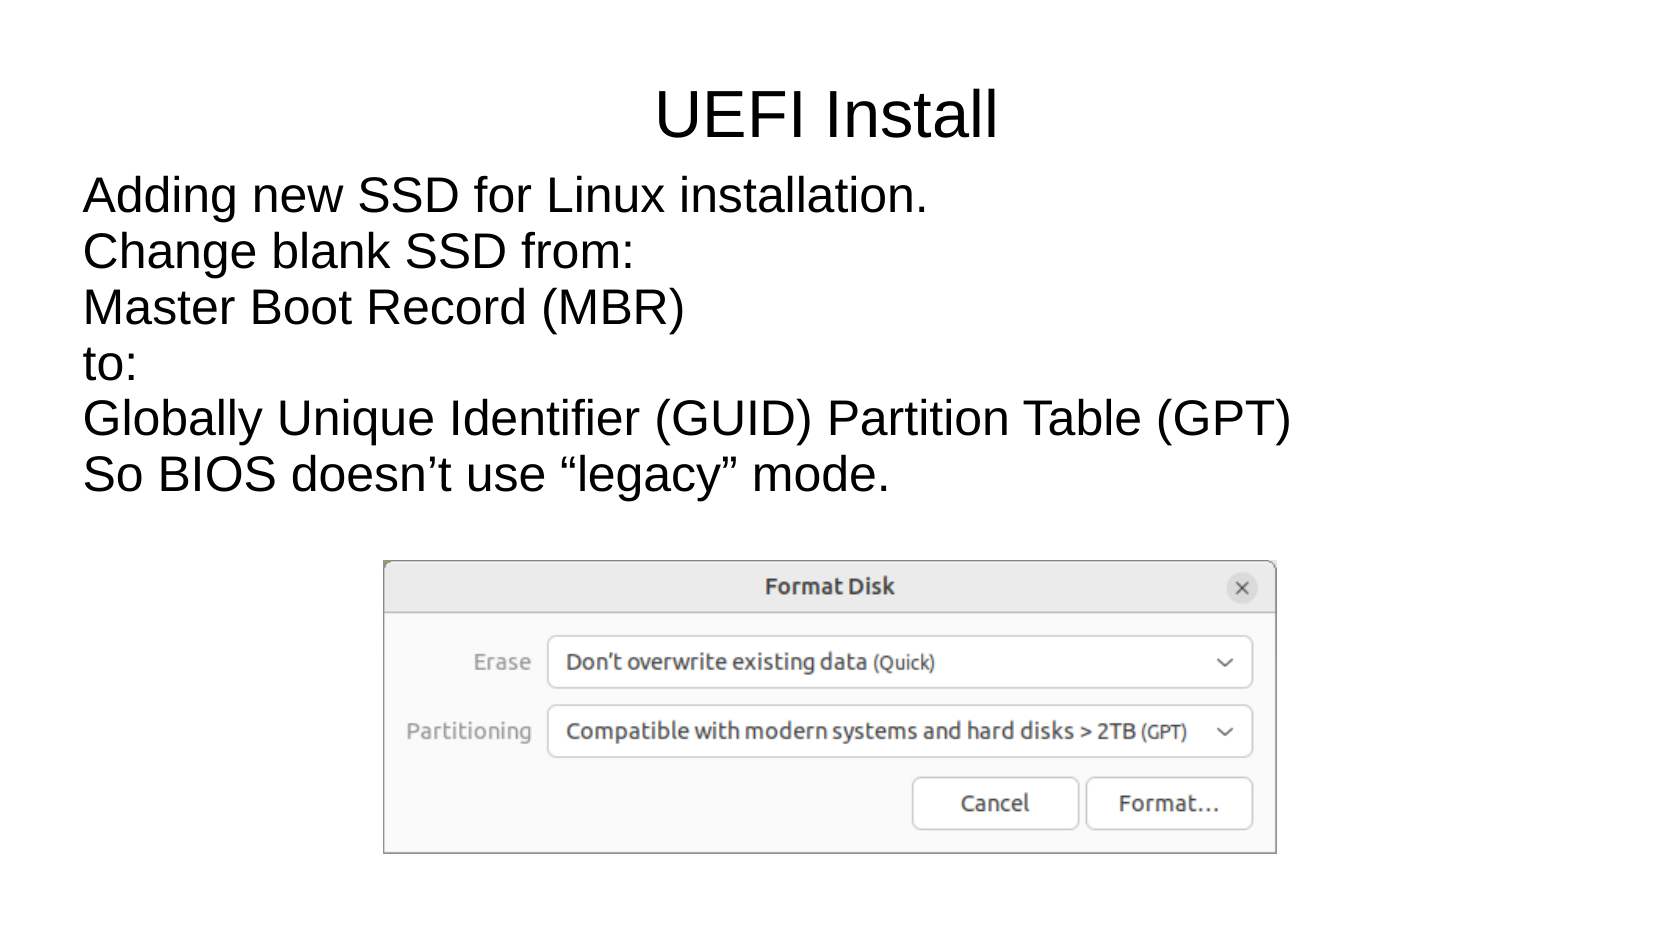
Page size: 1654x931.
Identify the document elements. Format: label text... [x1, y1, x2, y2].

title UEFI Install [82, 37, 1571, 167]
subtitle Adding new SSD for Linux installation. Change blank SSD from: Master Boot Record (MBR) to: Globally Unique Identifier (GUID) Partition Table (GPT) So BIOS doesn’t use “legacy” mode. [82, 167, 1571, 502]
picture [383, 560, 1277, 854]
